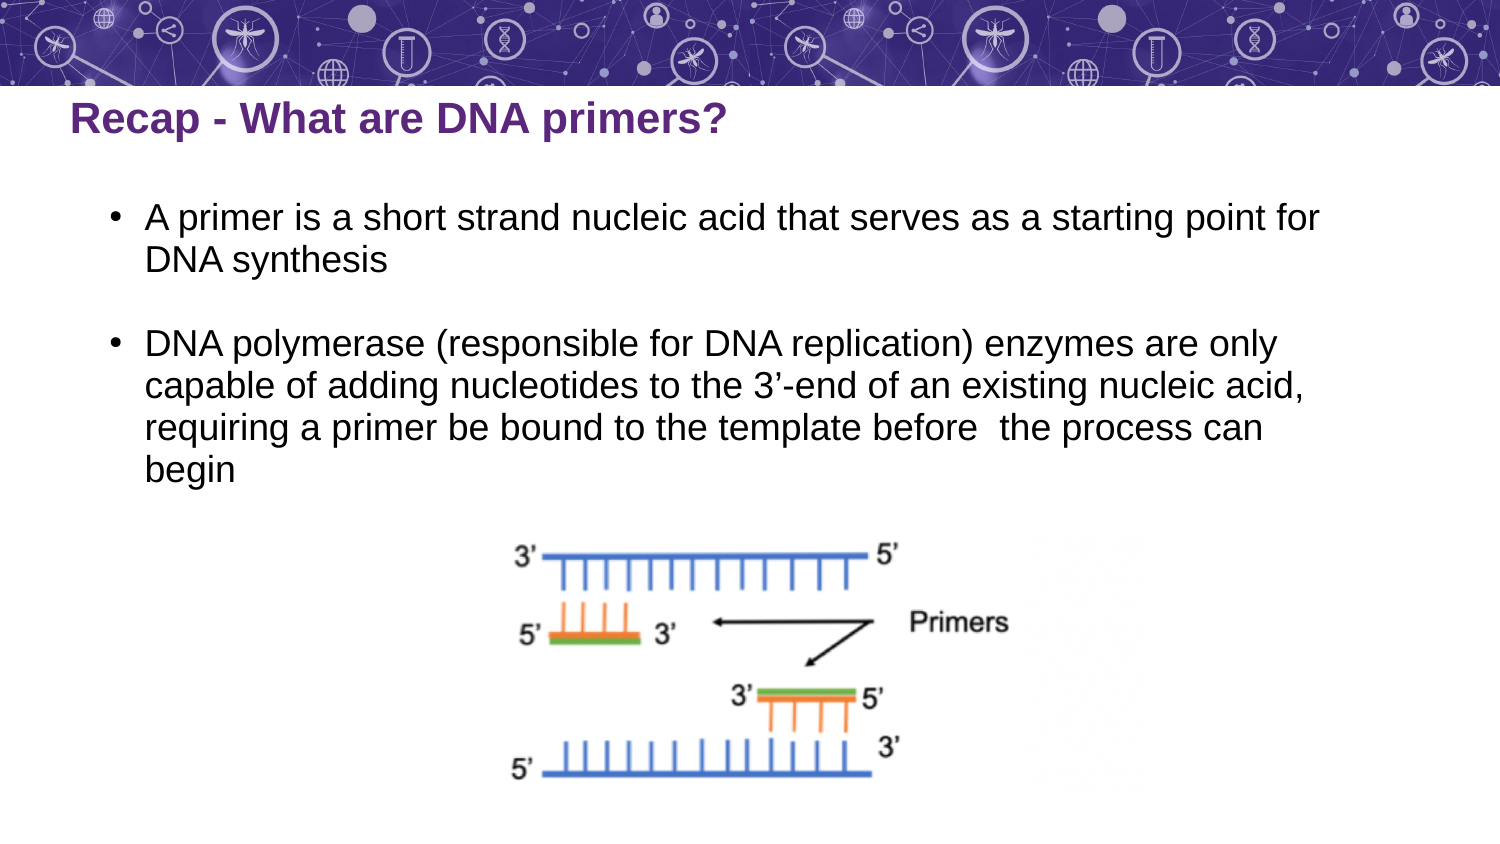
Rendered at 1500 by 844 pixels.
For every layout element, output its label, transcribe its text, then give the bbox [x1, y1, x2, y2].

picture [313, 531, 1146, 792]
title Recap - What are DNA primers? [54, 75, 1118, 151]
picture [0, 0, 1500, 86]
text_box A primer is a short strand nucleic acid that serves as a starting point for DNA synthesis DNA polymerase (responsible for DNA replication) enzymes are only capable of adding nucleotides to the 3’-end of an existing nucleic acid, requiring a primer be bound to the template before the process can begin [94, 188, 1347, 498]
